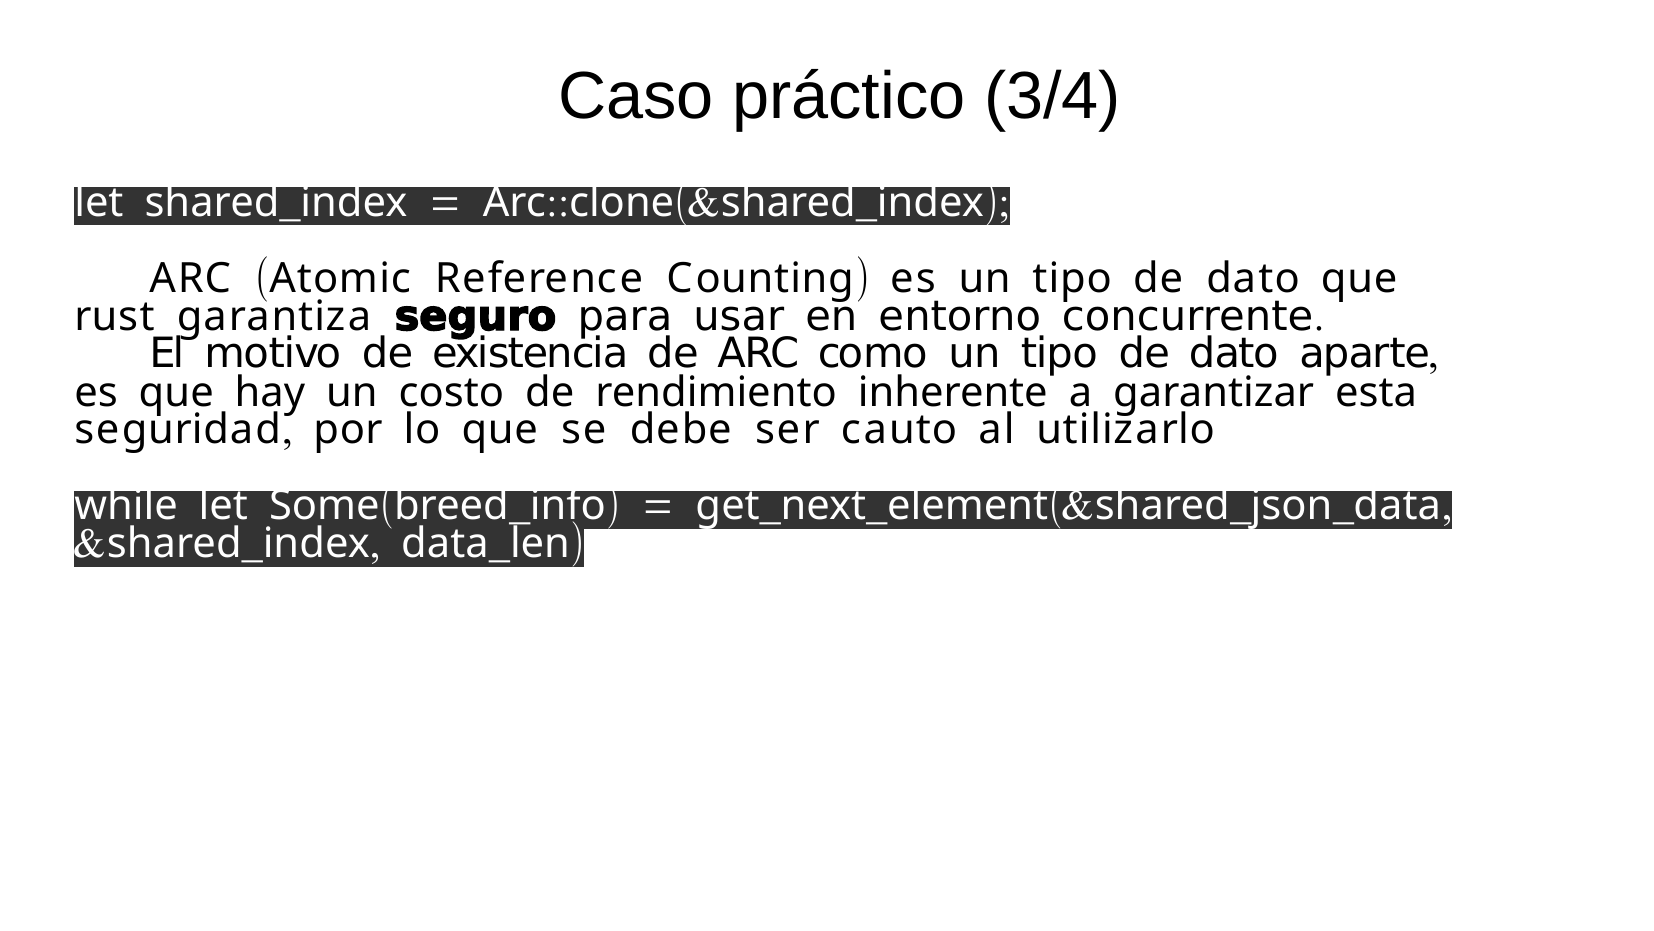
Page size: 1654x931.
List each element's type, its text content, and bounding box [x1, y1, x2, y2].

title Caso práctico (3/4) [135, 54, 1546, 136]
text_box let shared_index = Arc::clone(&shared_index); ARC (Atomic Reference Counting) es un tipo de dato que rust garantiza seguro para usar en entorno concurrente. El motivo de existencia de ARC como un tipo de dato aparte, es que hay un costo de rendimiento inherente a garantizar esta seguridad, por lo que se debe ser cauto al utilizarlo while let Some(breed_info) = get_next_element(&shared_json_data, &shared_index, data_len) [74, 149, 1485, 909]
